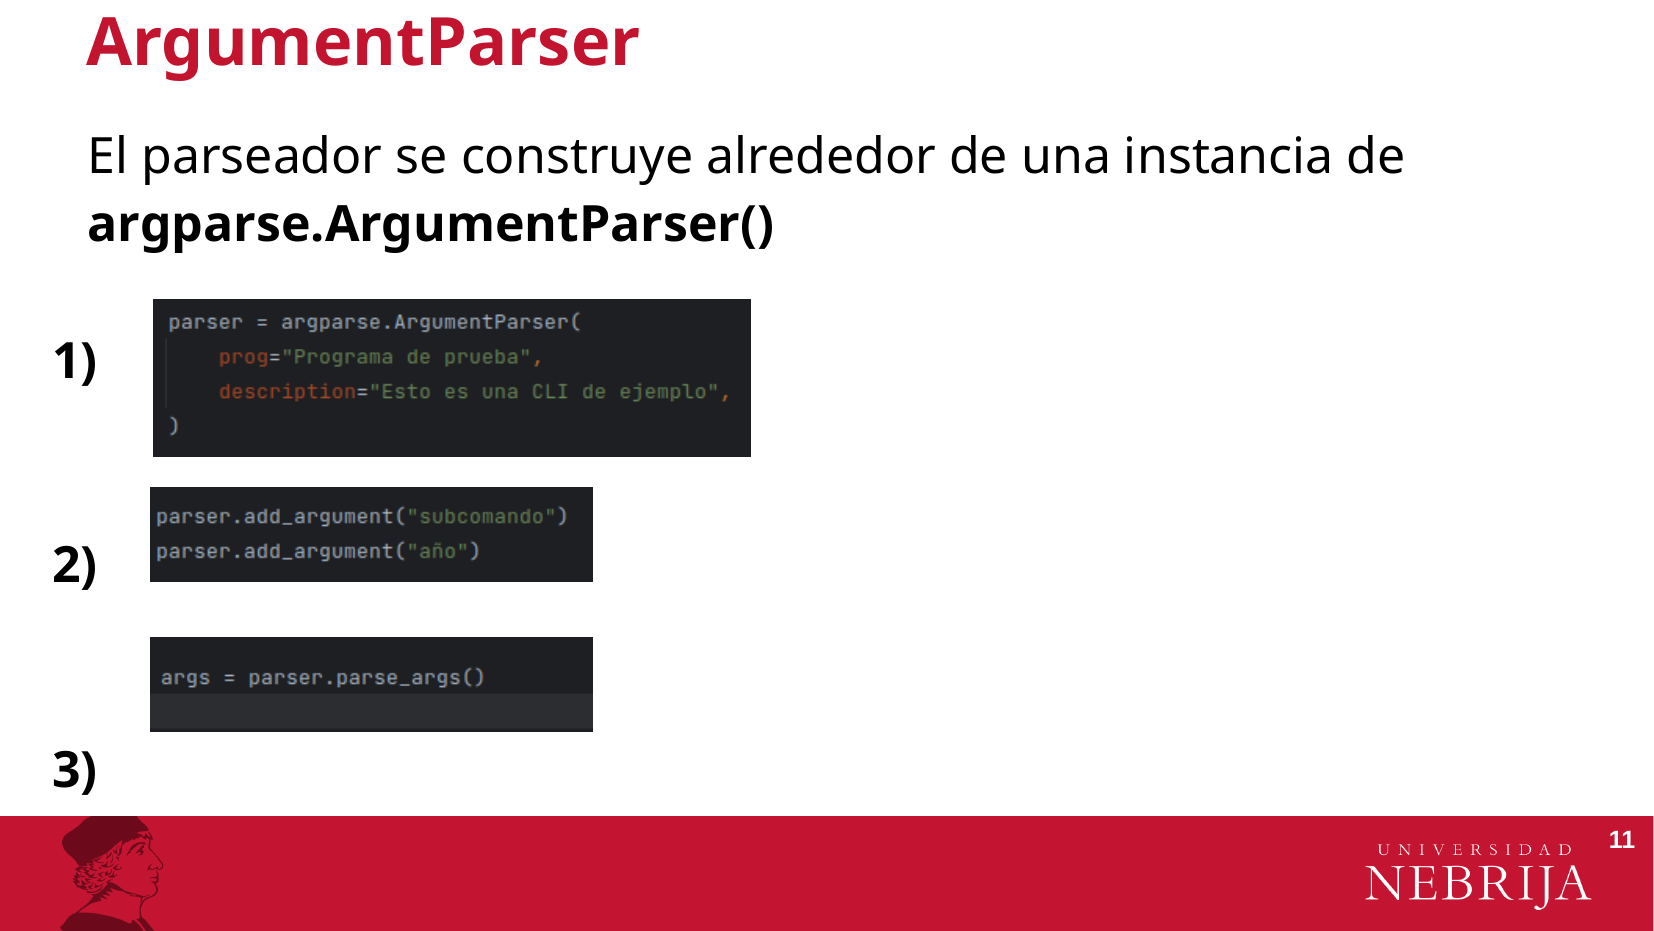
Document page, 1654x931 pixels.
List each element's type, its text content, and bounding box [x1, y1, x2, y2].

text_box El parseador se construye alrededor de una instancia de argparse.ArgumentParser() [37, 112, 1651, 788]
picture [150, 637, 593, 732]
text_box ArgumentParser [0, 0, 1650, 87]
picture [0, 816, 1654, 931]
picture [153, 299, 751, 457]
picture [150, 487, 593, 582]
